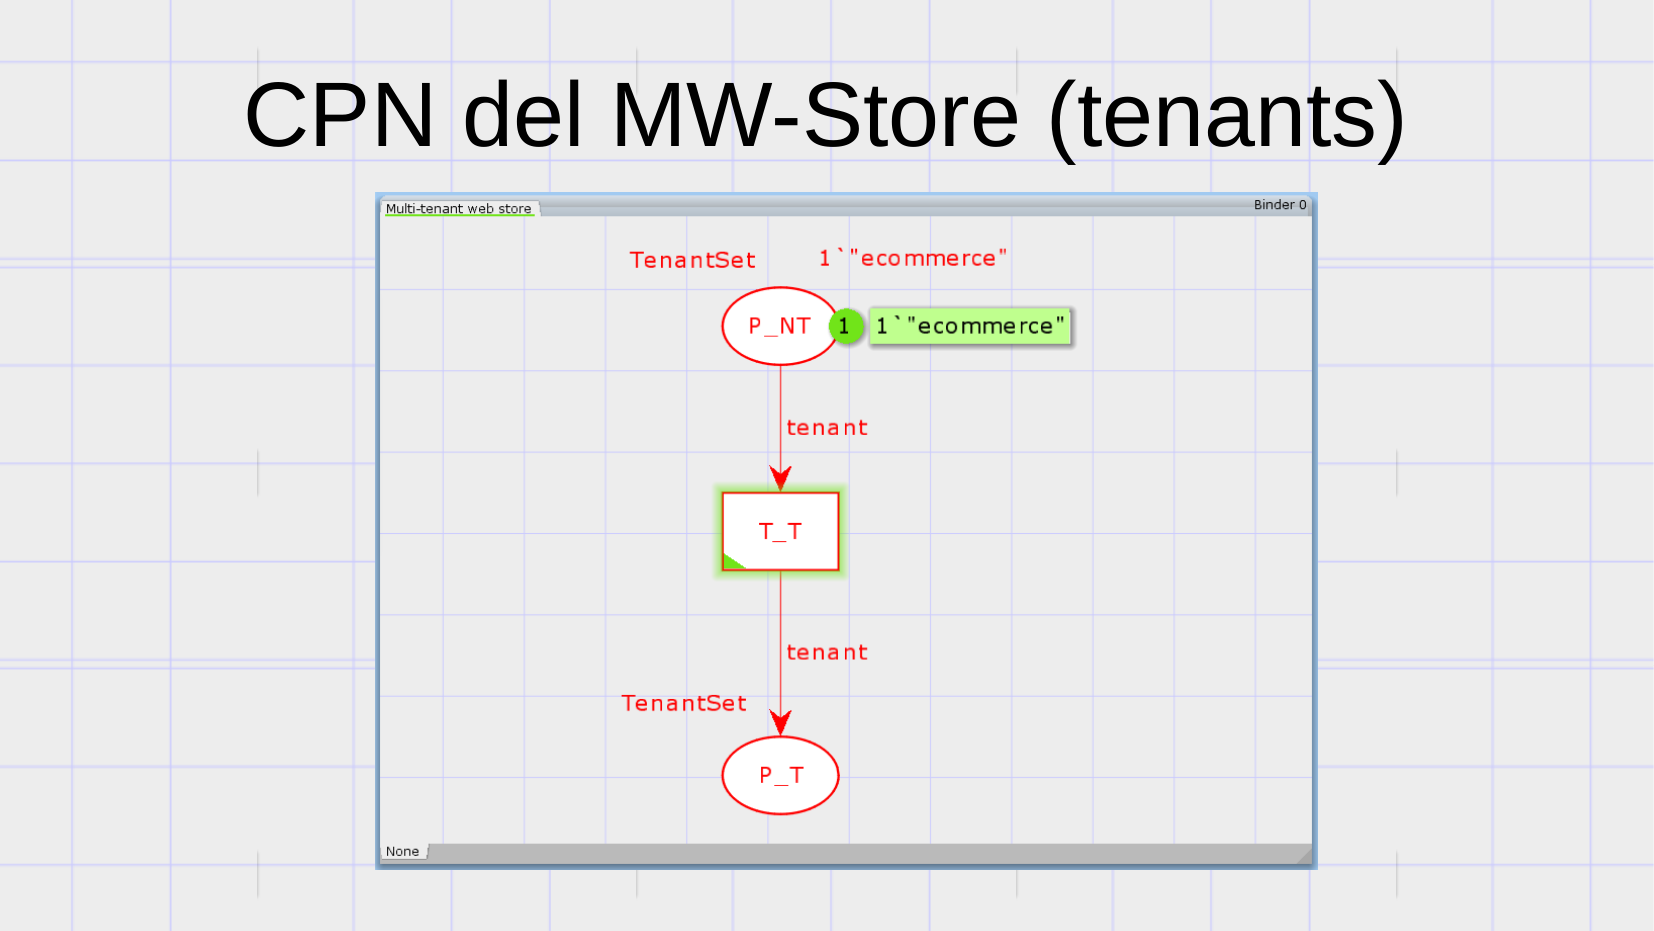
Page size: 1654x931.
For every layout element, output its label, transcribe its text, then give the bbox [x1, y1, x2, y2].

title CPN del MW-Store (tenants) [82, 37, 1571, 193]
picture [0, 0, 1654, 931]
